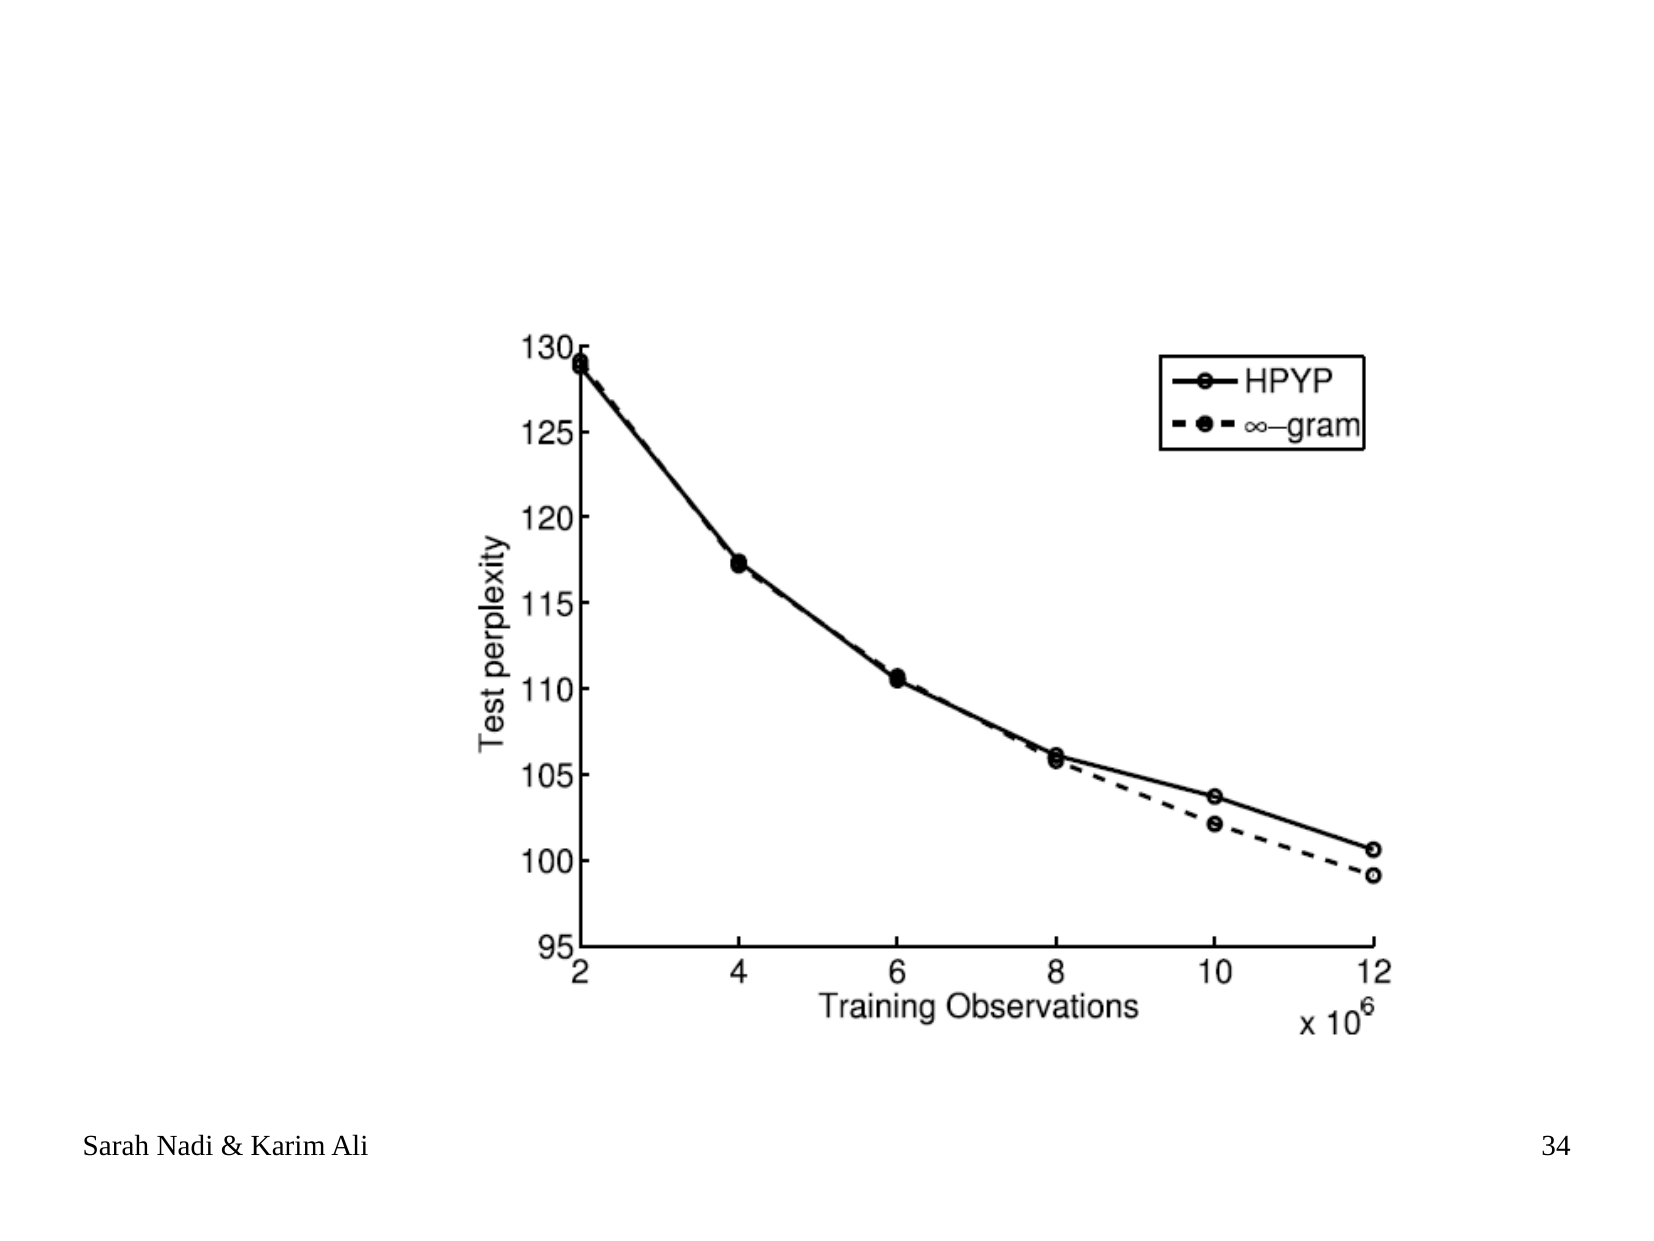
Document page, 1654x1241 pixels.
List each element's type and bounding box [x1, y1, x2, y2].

picture [413, 324, 1408, 1052]
